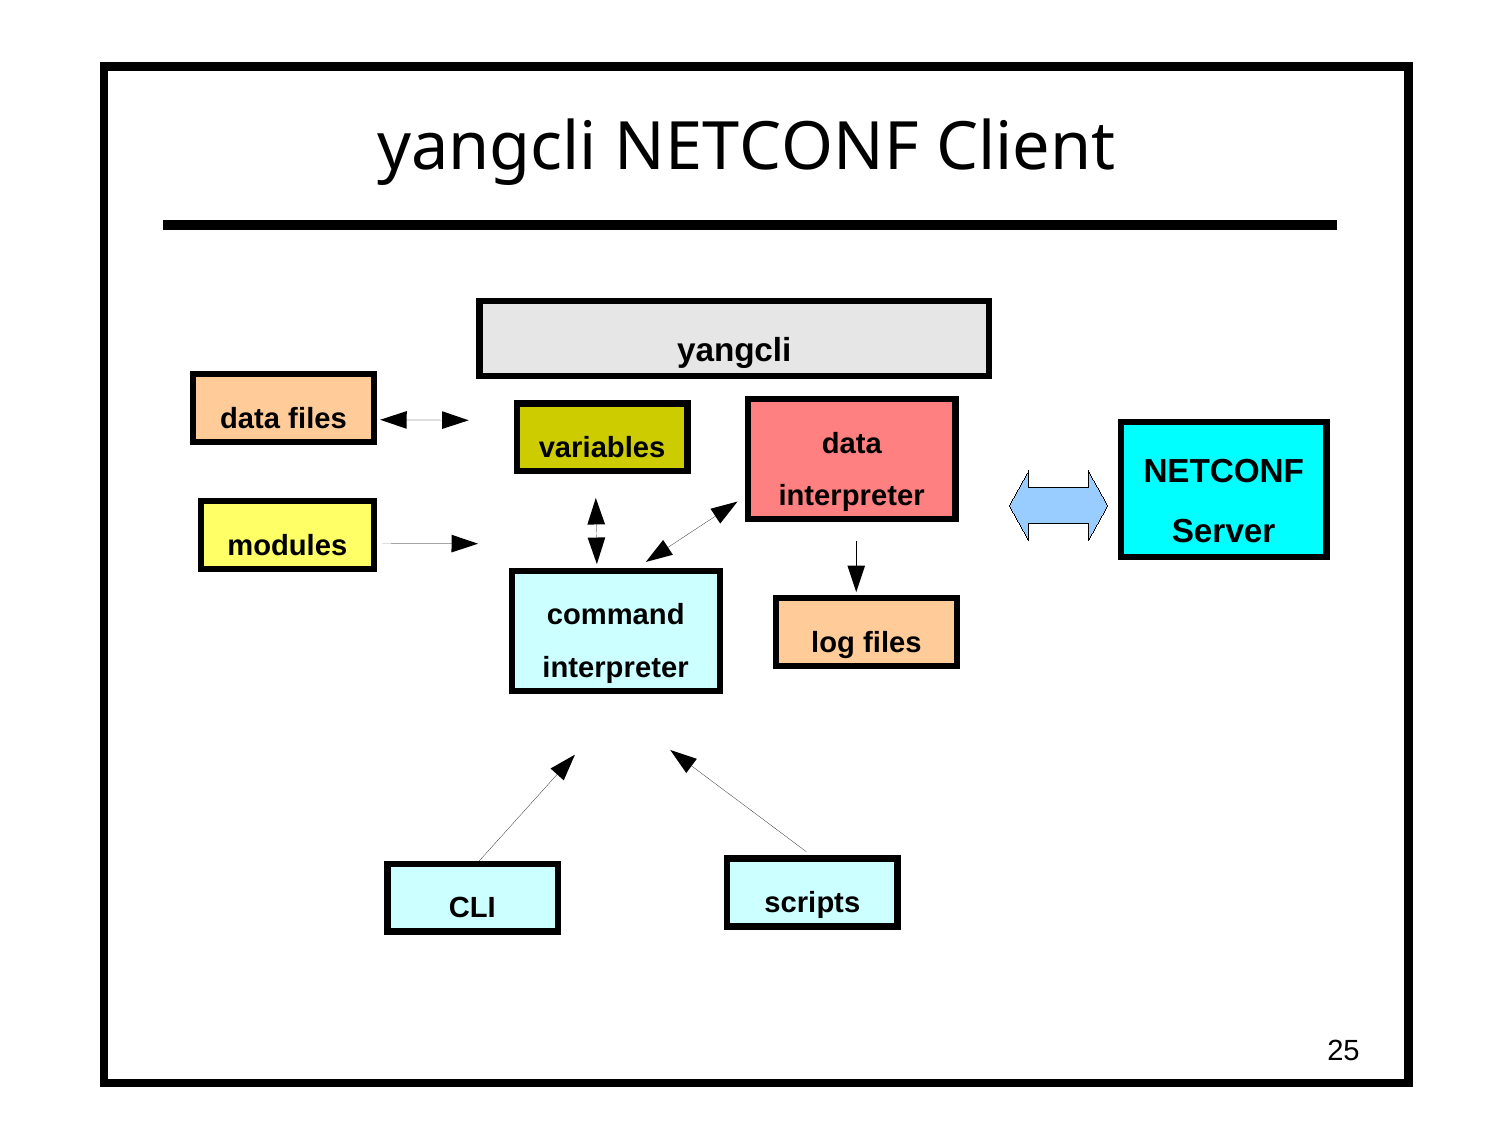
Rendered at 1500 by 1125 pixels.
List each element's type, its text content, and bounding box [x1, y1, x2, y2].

text_box command interpreter [512, 570, 720, 692]
text_box yangcli [479, 300, 990, 377]
text_box modules [200, 501, 375, 570]
text_box NETCONF Server [1121, 421, 1327, 558]
text_box [1009, 470, 1108, 541]
text_box scripts [727, 858, 898, 927]
text_box CLI [387, 863, 558, 932]
text_box data interpreter [748, 398, 956, 520]
title yangcli NETCONF Client [162, 82, 1332, 206]
text_box log files [775, 597, 958, 666]
text_box data files [193, 374, 375, 443]
text_box variables [517, 403, 688, 472]
